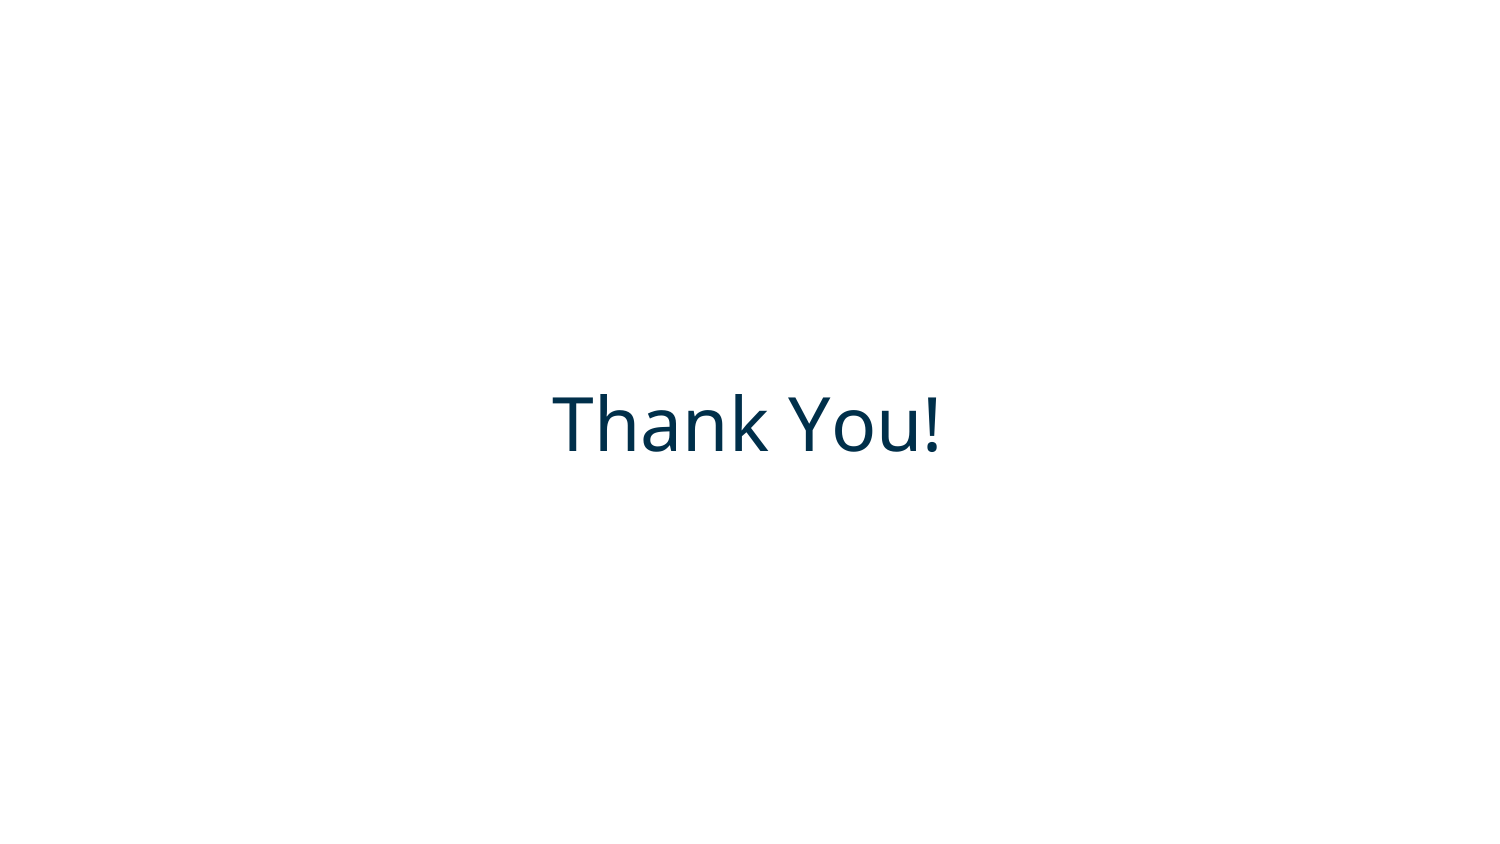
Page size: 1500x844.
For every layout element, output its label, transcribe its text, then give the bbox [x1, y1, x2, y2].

title Thank You! [51, 130, 1445, 713]
